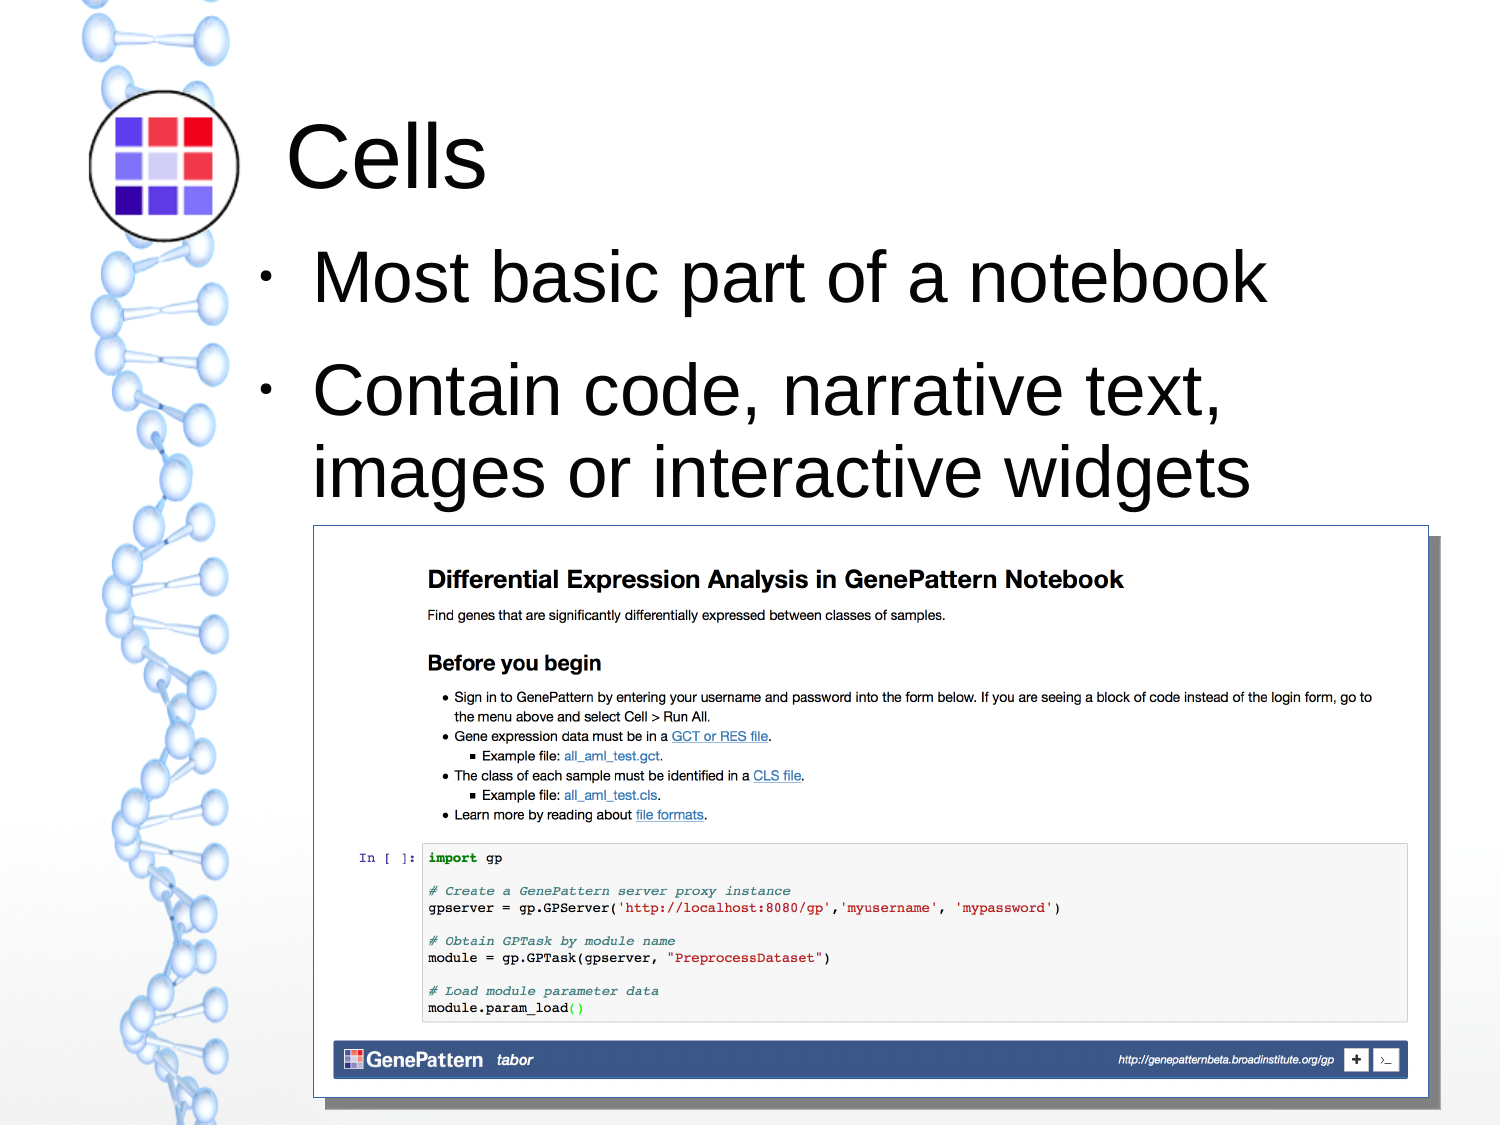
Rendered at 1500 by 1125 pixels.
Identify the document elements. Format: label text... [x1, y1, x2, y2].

title Cells [285, 36, 1426, 235]
list Most basic part of a notebook Contain code, narrative text, images or interactive widgets [241, 235, 1447, 889]
picture [0, 0, 1500, 1125]
